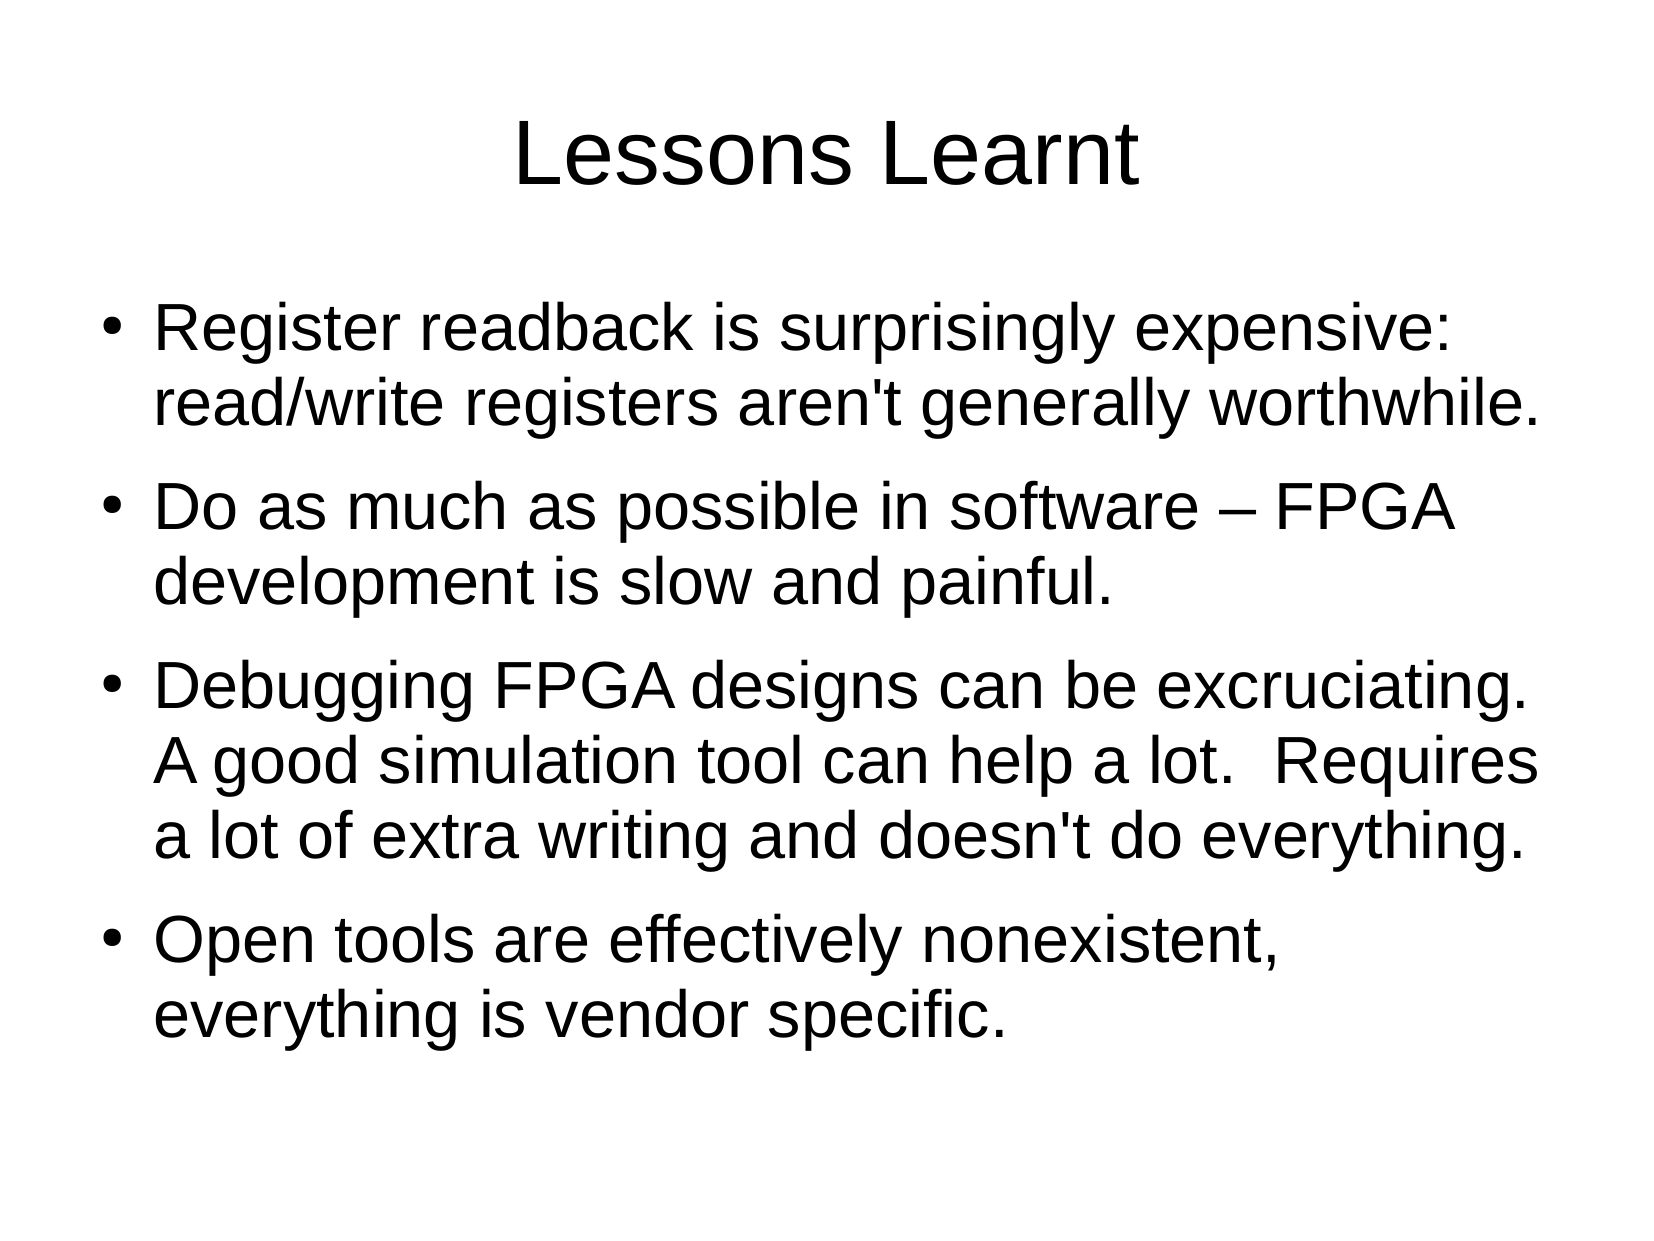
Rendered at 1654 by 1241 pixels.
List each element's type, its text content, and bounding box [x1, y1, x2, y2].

list Register readback is surprisingly expensive: read/write registers aren't generally worthwhile. Do as much as possible in software – FPGA development is slow and painful. Debugging FPGA designs can be excruciating. A good simulation tool can help a lot. Requires a lot of extra writing and doesn't do everything. Open tools are effectively nonexistent, everything is vendor specific. [82, 290, 1571, 1182]
title Lessons Learnt [82, 49, 1571, 257]
